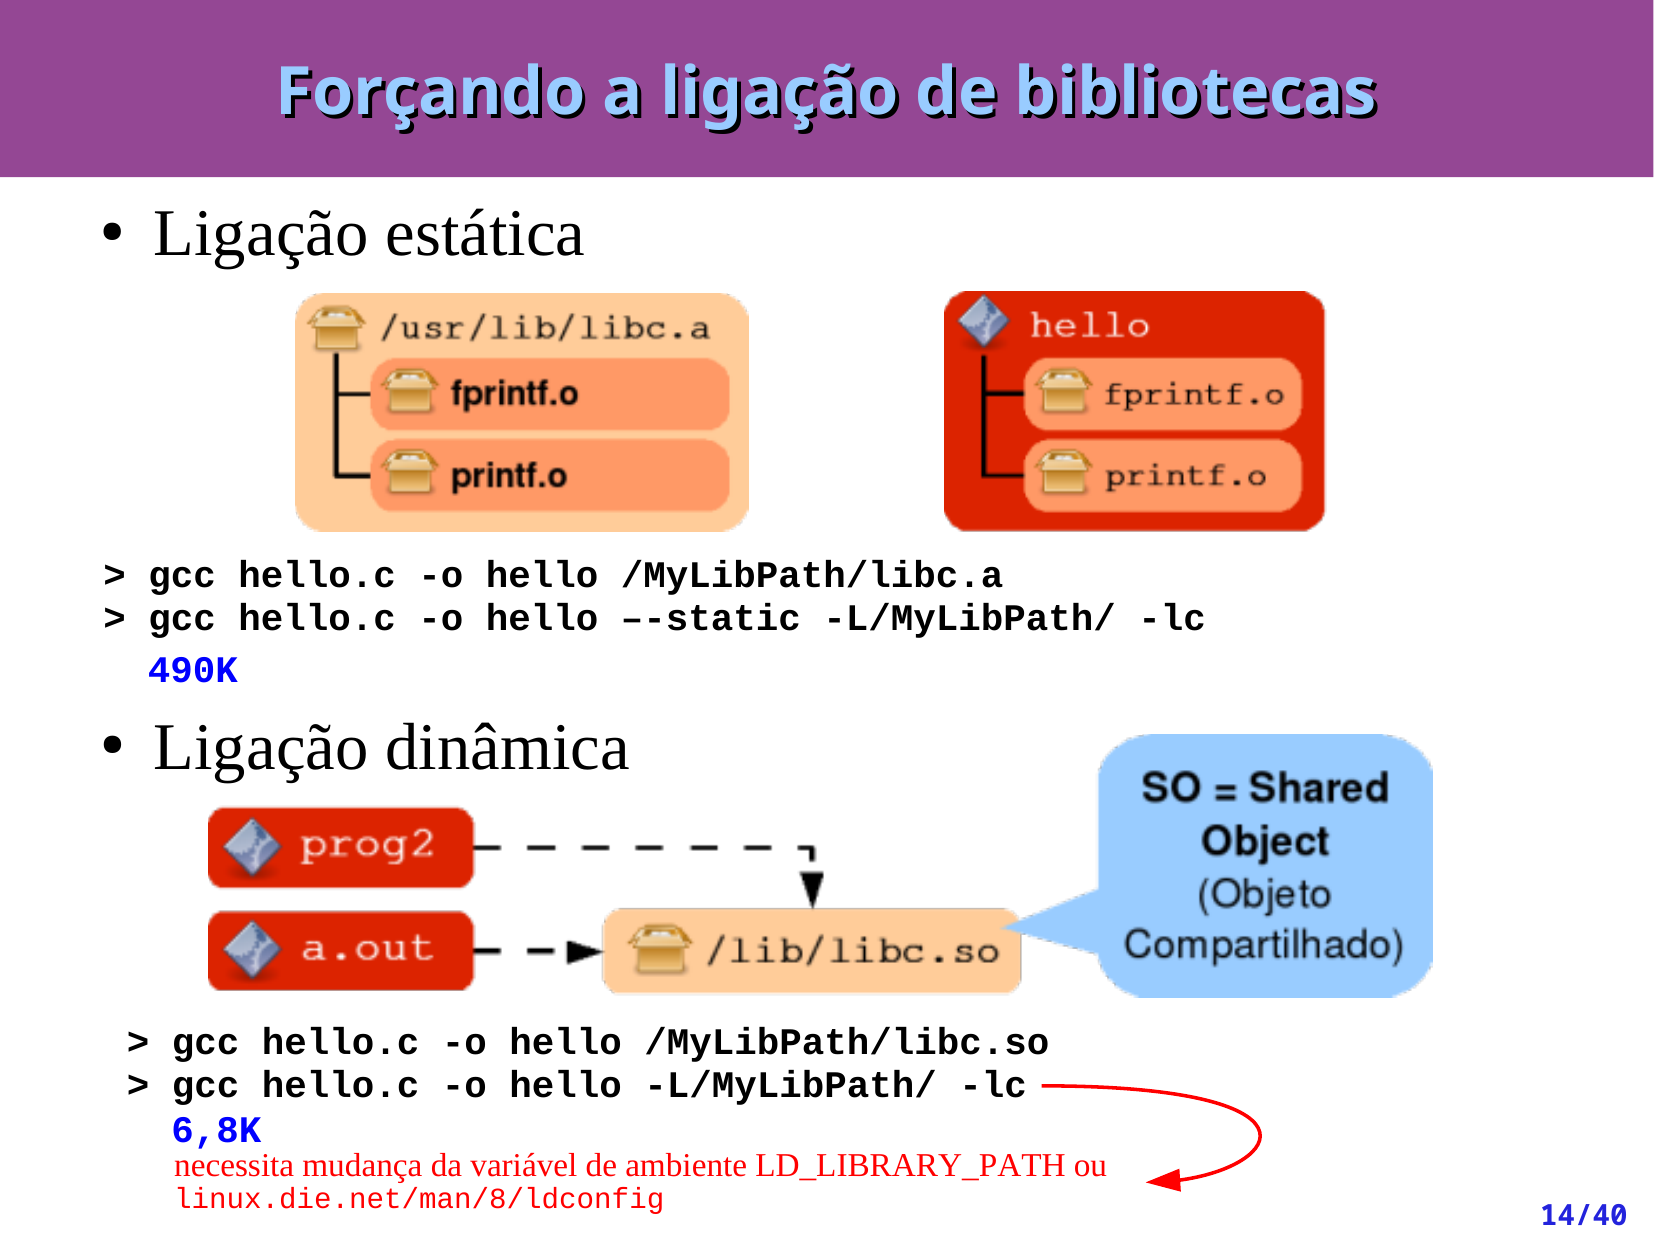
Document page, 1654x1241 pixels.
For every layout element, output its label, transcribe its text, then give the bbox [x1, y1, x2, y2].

text_box 490K [110, 643, 288, 702]
picture [208, 821, 1433, 999]
picture [944, 308, 1329, 534]
title Forçando a ligação de bibliotecas [0, 0, 1654, 178]
list Ligação dinâmica [82, 709, 1571, 821]
picture [295, 308, 749, 532]
text_box > gcc hello.c -o hello /MyLibPath/libc.so > gcc hello.c -o hello -L/MyLibPath/ -lc [112, 1015, 1087, 1117]
list Ligação estática [82, 195, 1571, 308]
text_box > gcc hello.c -o hello /MyLibPath/libc.a > gcc hello.c -o hello –-static -L/MyLibPath/ -lc [88, 549, 1241, 650]
text_box 6,8K [134, 1117, 312, 1162]
text_box necessita mudança da variável de ambiente LD_LIBRARY_PATH ou linux.die.net/man/8/ldconfig [159, 1139, 1146, 1226]
